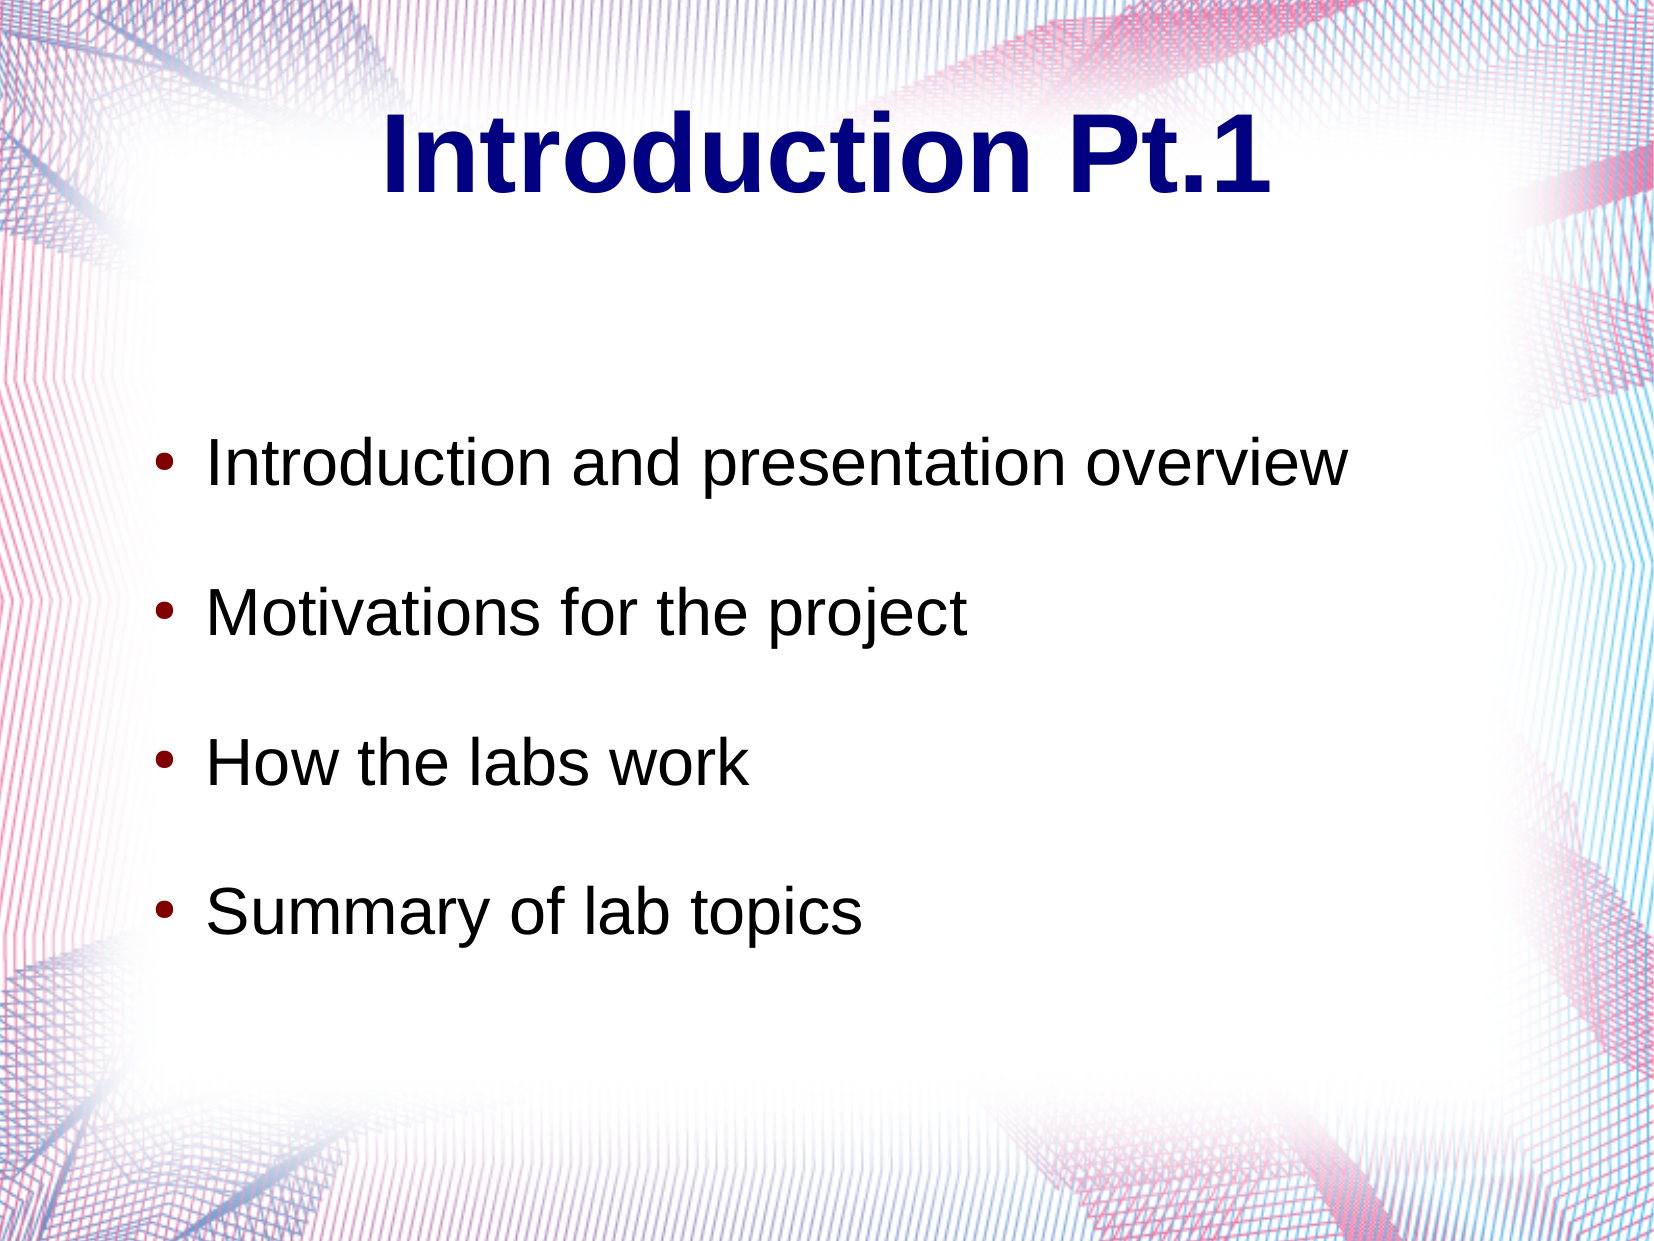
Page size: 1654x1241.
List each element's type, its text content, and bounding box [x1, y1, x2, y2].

title Introduction Pt.1 [82, 49, 1571, 257]
picture [0, 0, 1654, 1241]
list Introduction and presentation overview Motivations for the project How the labs work Summary of lab topics [134, 350, 1516, 1133]
